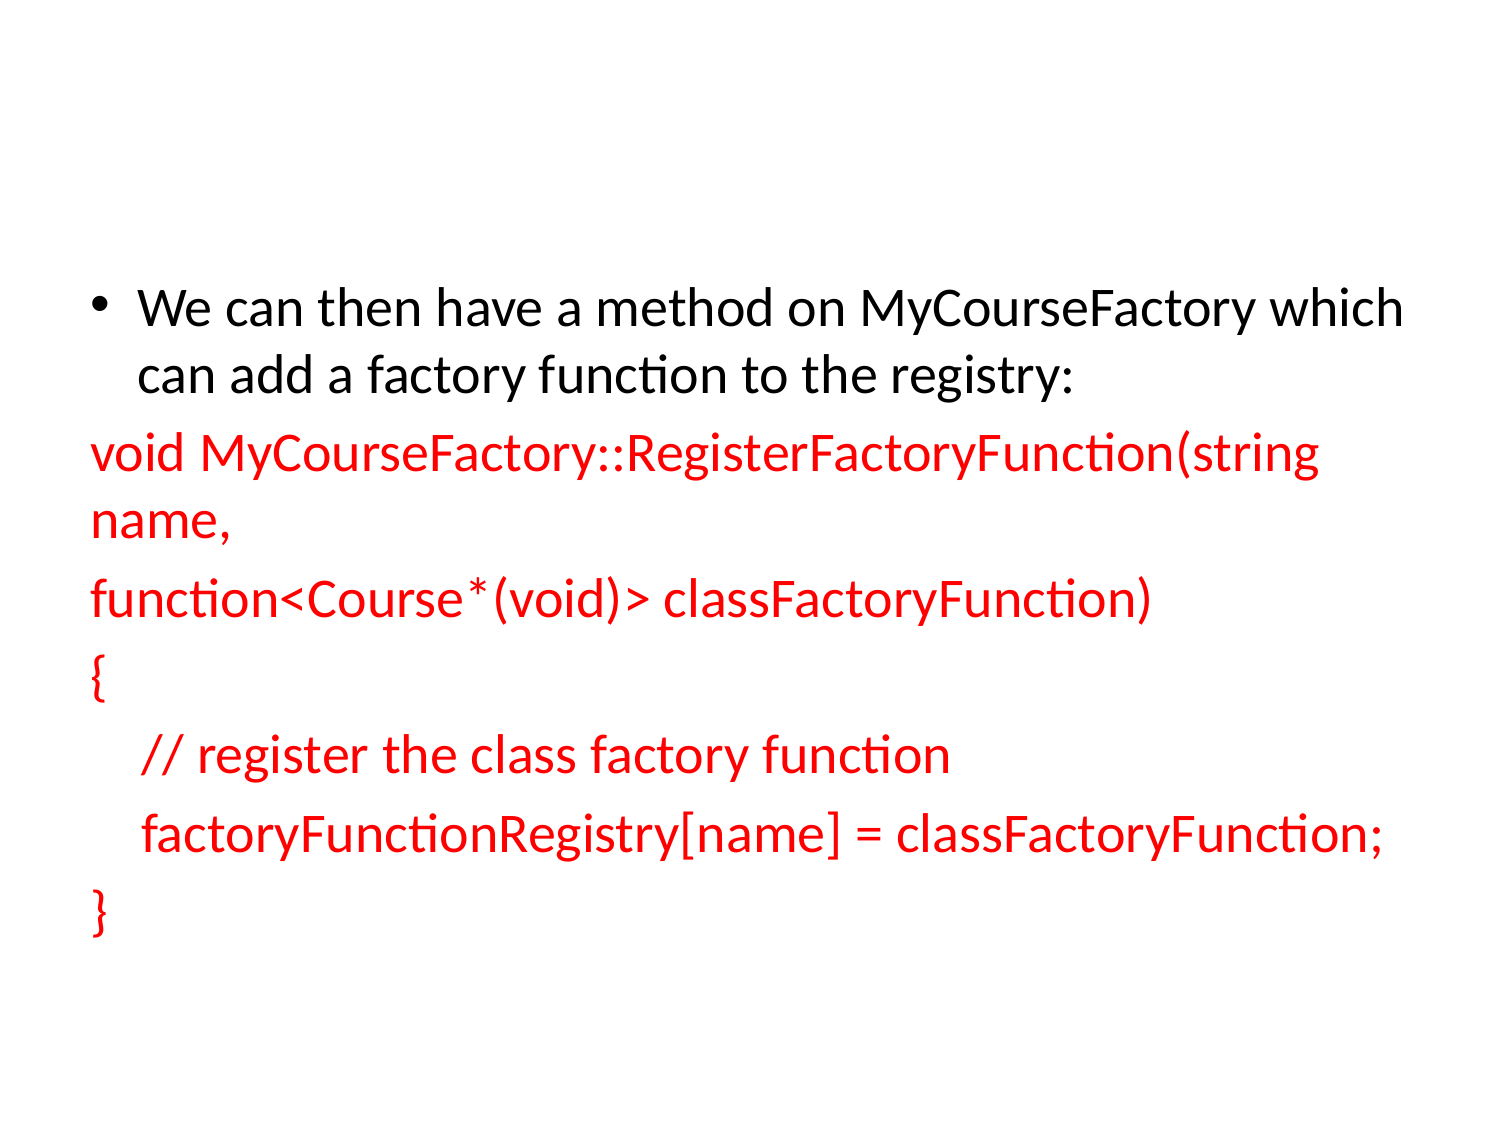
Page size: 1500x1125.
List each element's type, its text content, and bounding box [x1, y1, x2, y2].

list We can then have a method on MyCourseFactory which can add a factory function to the registry: void MyCourseFactory::RegisterFactoryFunction(string name, function<Course*(void)> classFactoryFunction) { // register the class factory function factoryFunctionRegistry[name] = classFactoryFunction; } [75, 262, 1425, 1005]
